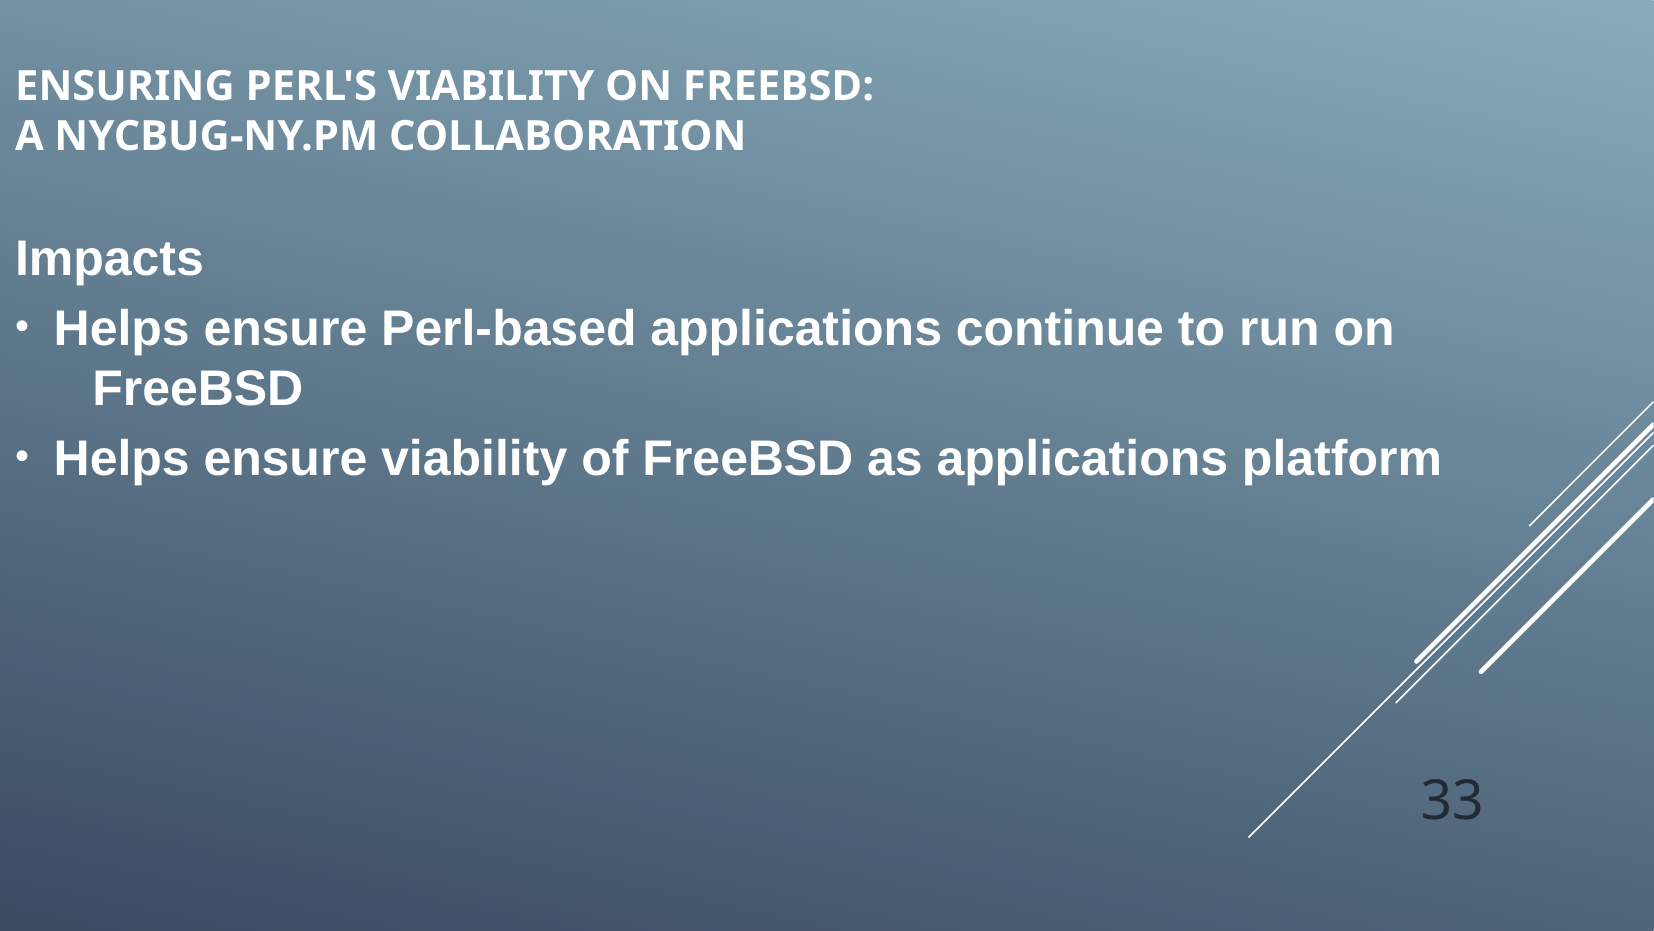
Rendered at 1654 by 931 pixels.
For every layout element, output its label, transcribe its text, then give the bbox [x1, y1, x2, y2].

subtitle Impacts Helps ensure Perl-based applications continue to run on FreeBSD Helps ensure viability of FreeBSD as applications platform [0, 217, 1489, 871]
title Ensuring Perl's Viability on FreeBSD: A NYCBUG-NY.PM Collaboration [0, 36, 1163, 180]
